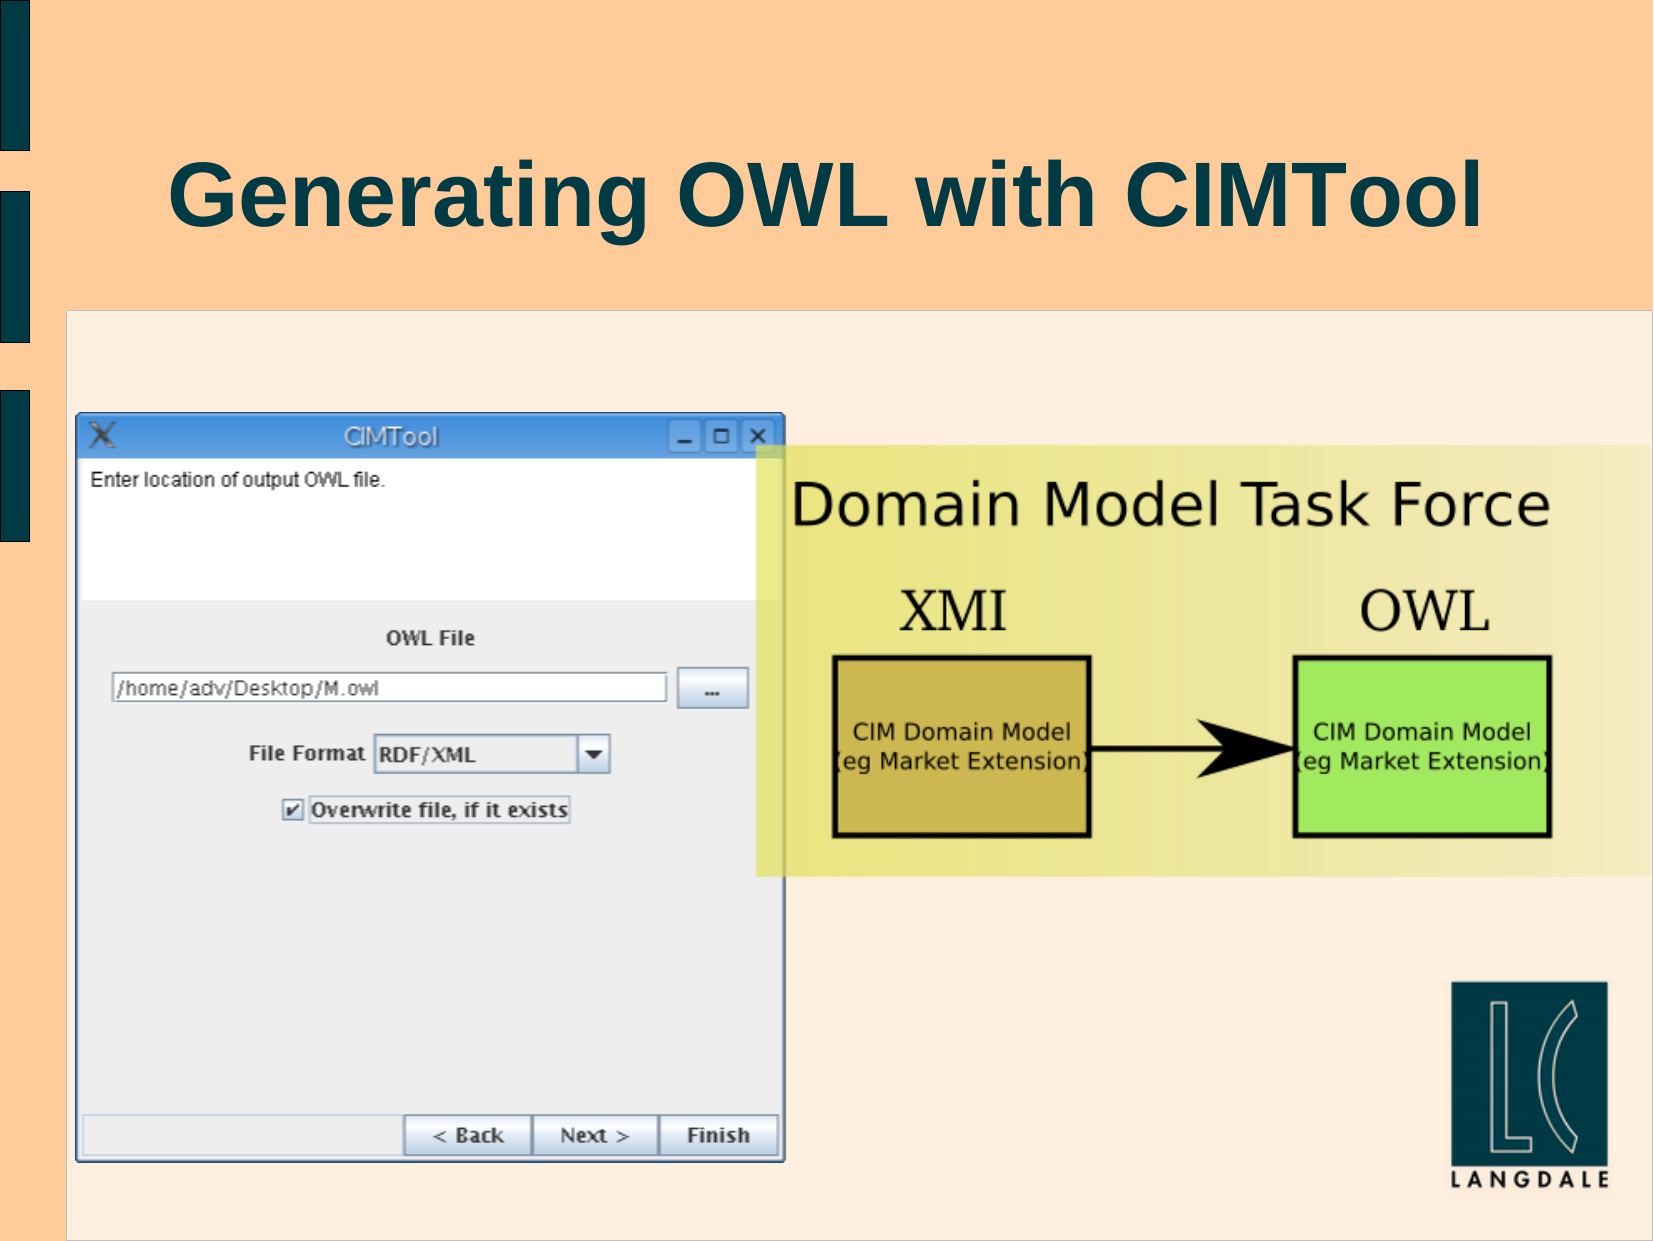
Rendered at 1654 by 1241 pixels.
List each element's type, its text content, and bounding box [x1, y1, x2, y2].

title Generating OWL with CIMTool [121, 91, 1534, 299]
picture [75, 412, 1650, 1200]
